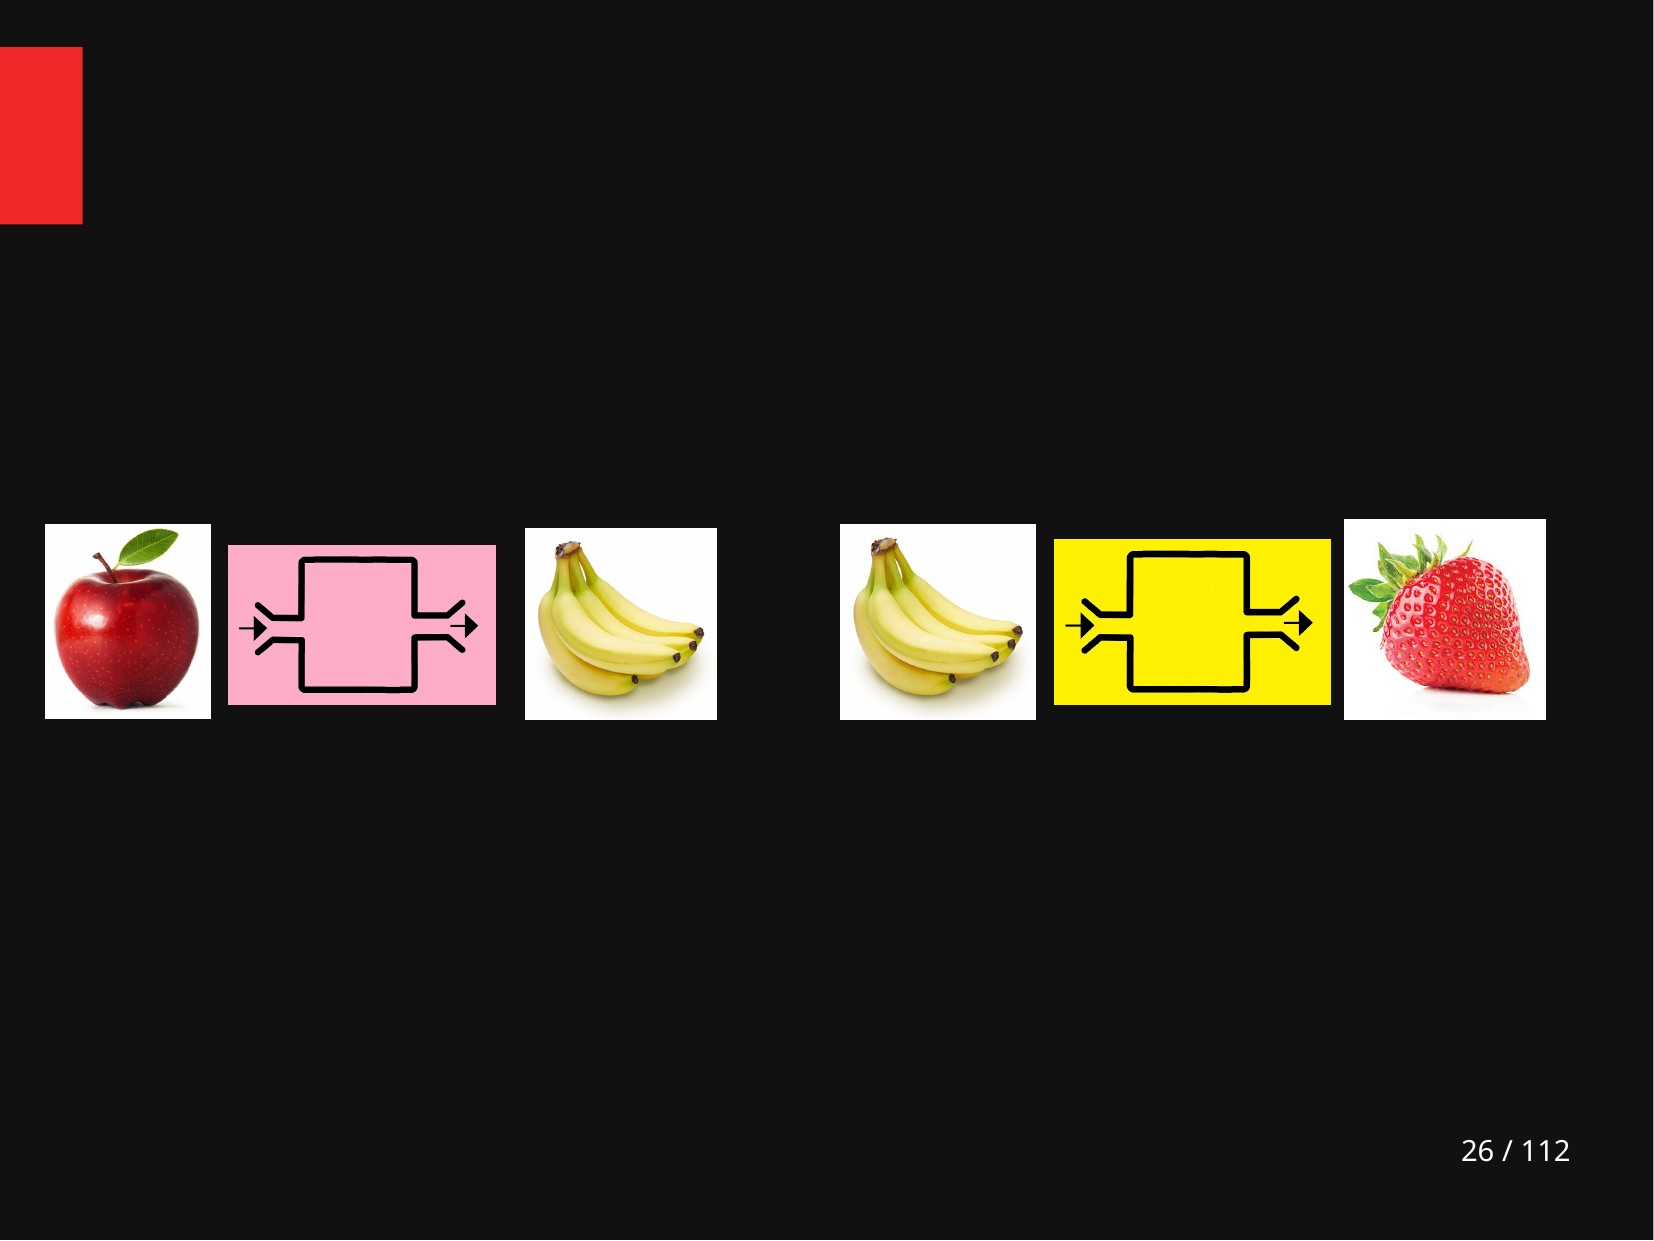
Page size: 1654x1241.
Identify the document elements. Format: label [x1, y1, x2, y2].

picture [1054, 539, 1331, 706]
picture [525, 528, 717, 721]
picture [840, 524, 1036, 721]
picture [45, 524, 211, 719]
picture [228, 545, 496, 706]
picture [1344, 519, 1546, 721]
